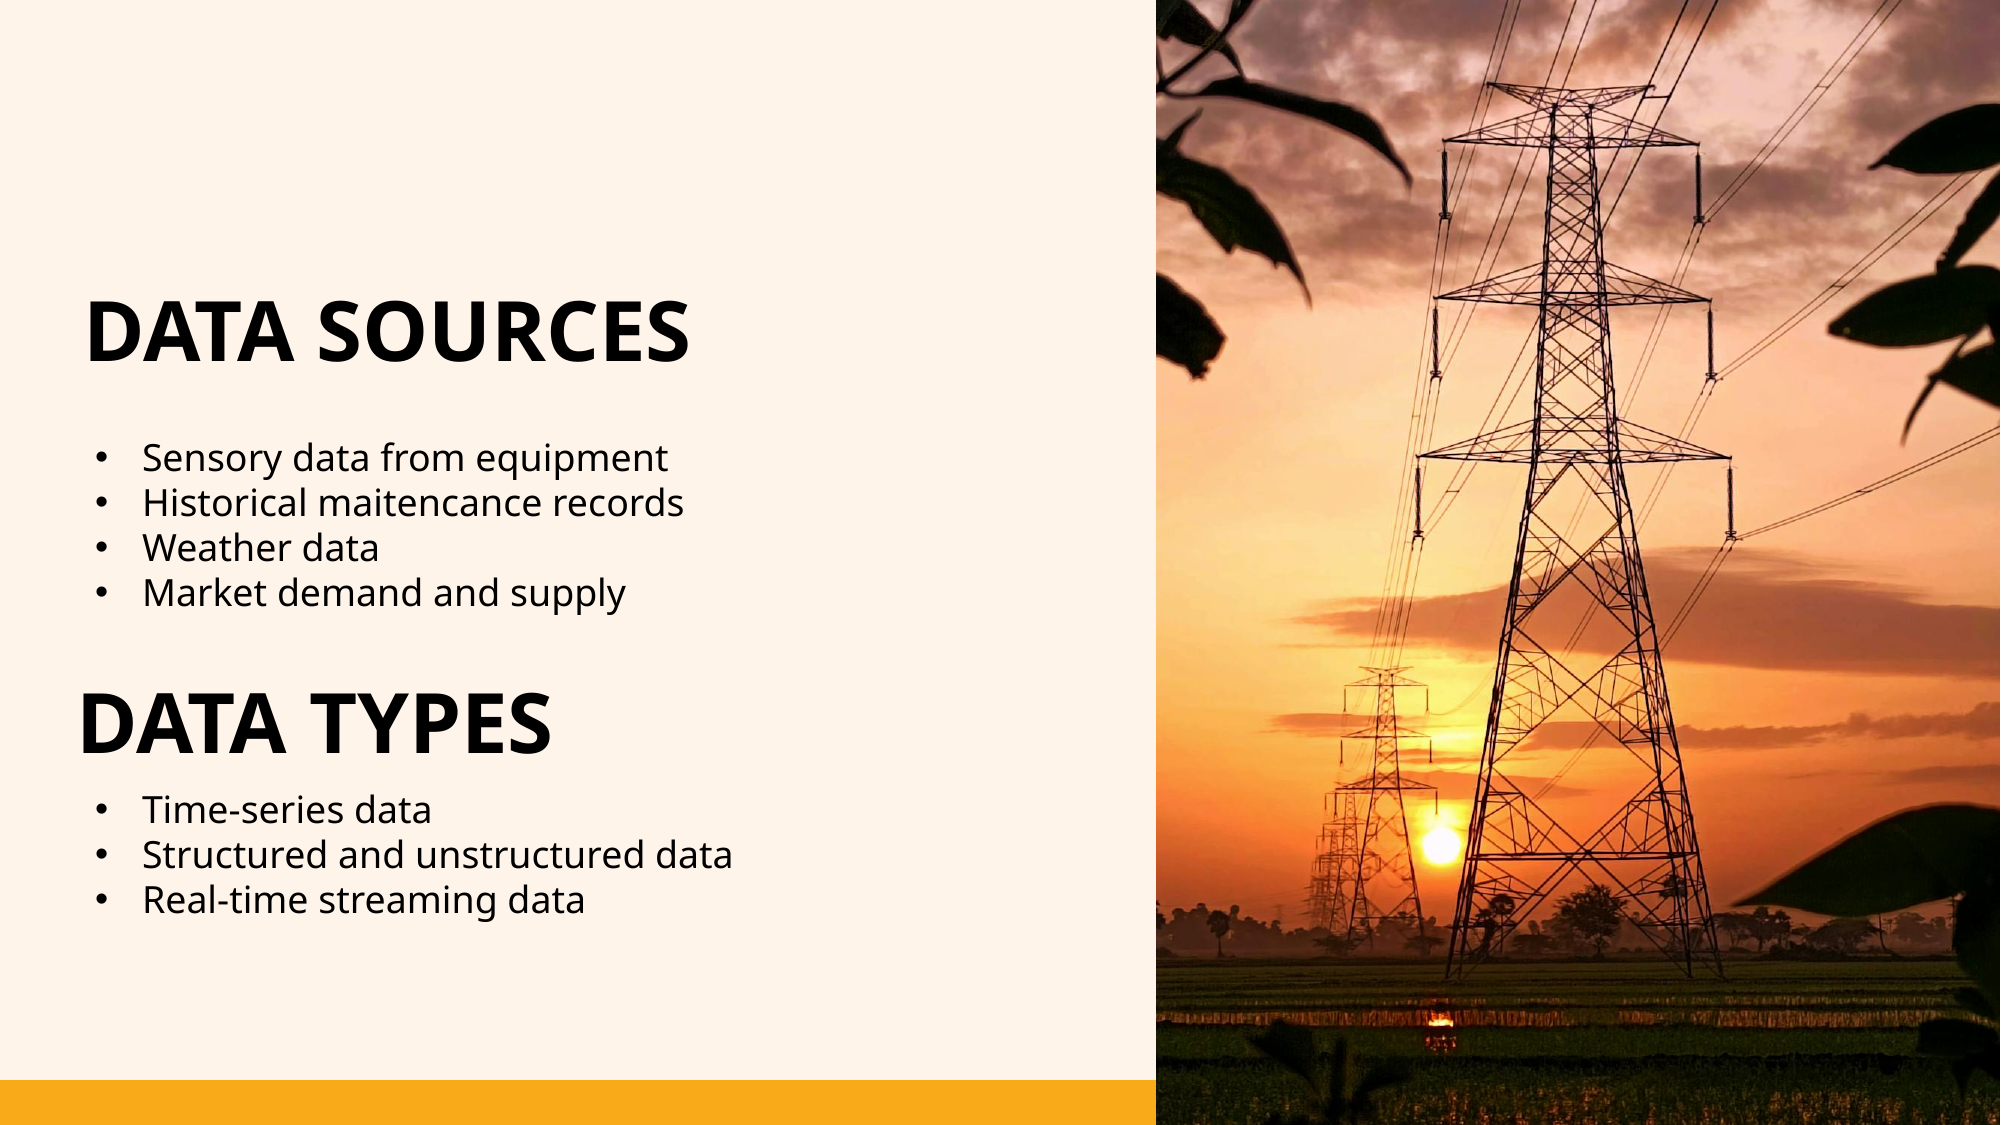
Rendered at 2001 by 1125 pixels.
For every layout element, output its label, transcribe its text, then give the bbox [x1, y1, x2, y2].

text_box Time-series data Structured and unstructured data Real-time streaming data [80, 778, 1043, 930]
title Data Sources [68, 68, 1031, 387]
text_box Data Types [61, 662, 1061, 779]
picture [1156, 0, 2000, 1125]
text_box Sensory data from equipment Historical maitencance records Weather data Market demand and supply [80, 426, 1043, 624]
